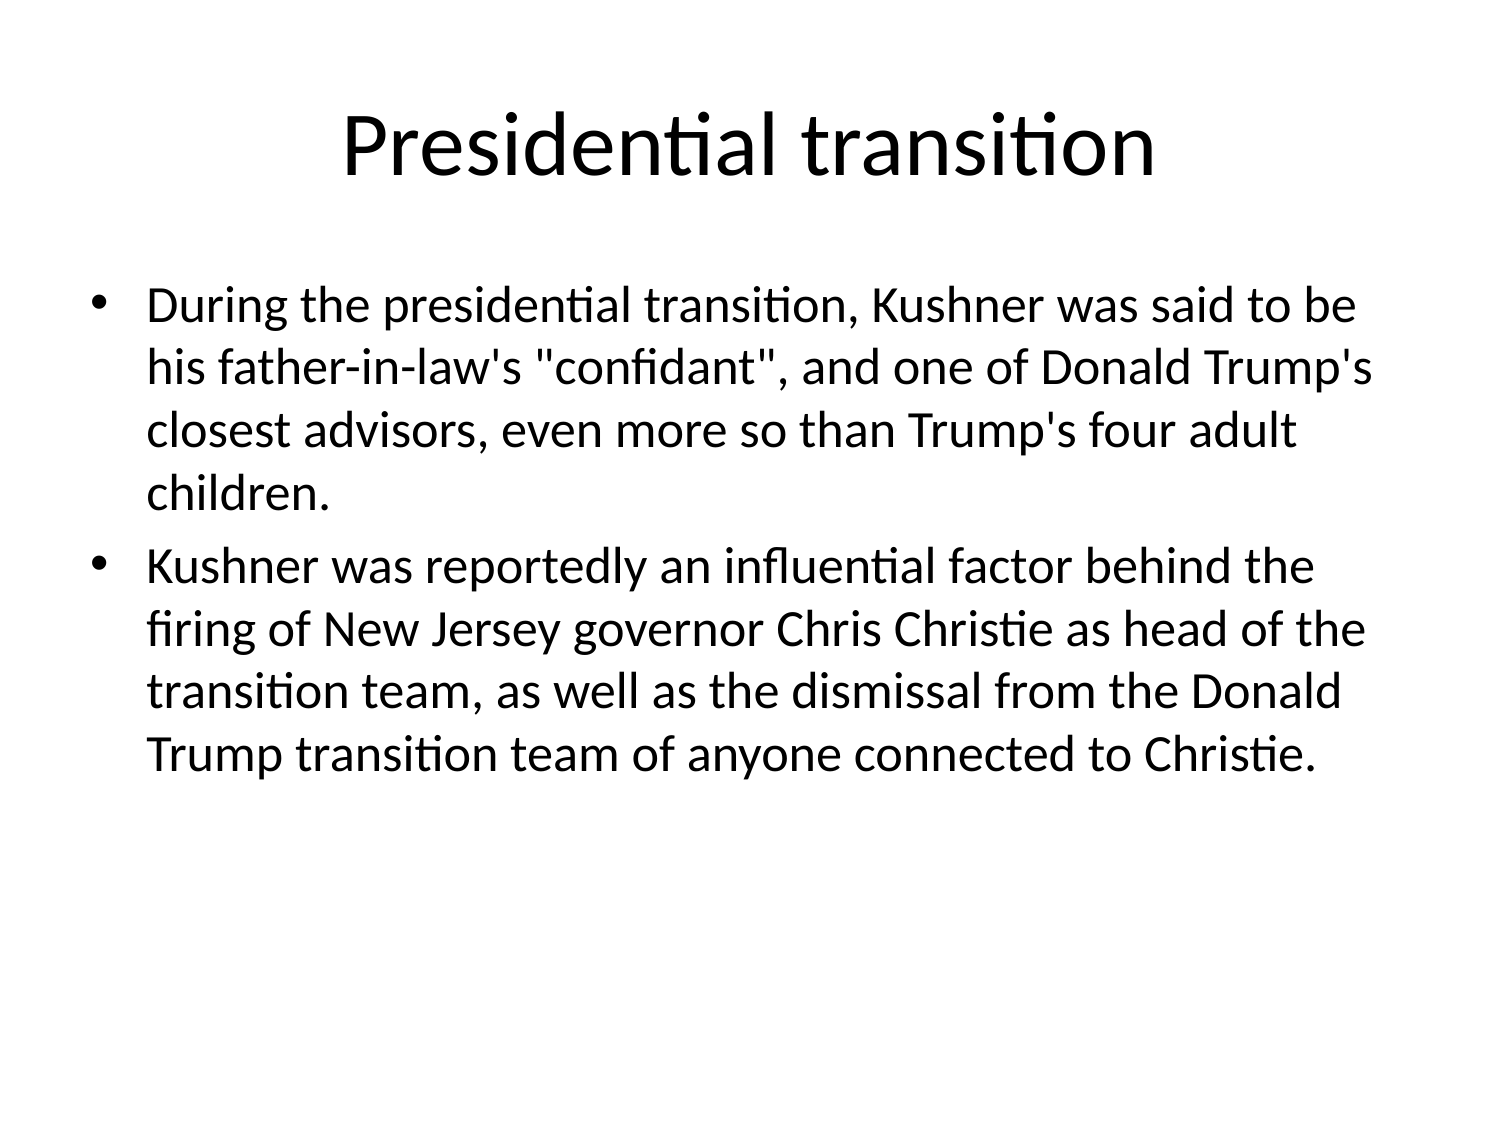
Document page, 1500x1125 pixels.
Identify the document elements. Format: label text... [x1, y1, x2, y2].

title Presidential transition [75, 45, 1425, 233]
list During the presidential transition, Kushner was said to be his father-in-law's "confidant", and one of Donald Trump's closest advisors, even more so than Trump's four adult children. Kushner was reportedly an influential factor behind the firing of New Jersey governor Chris Christie as head of the transition team, as well as the dismissal from the Donald Trump transition team of anyone connected to Christie. [75, 262, 1425, 1005]
